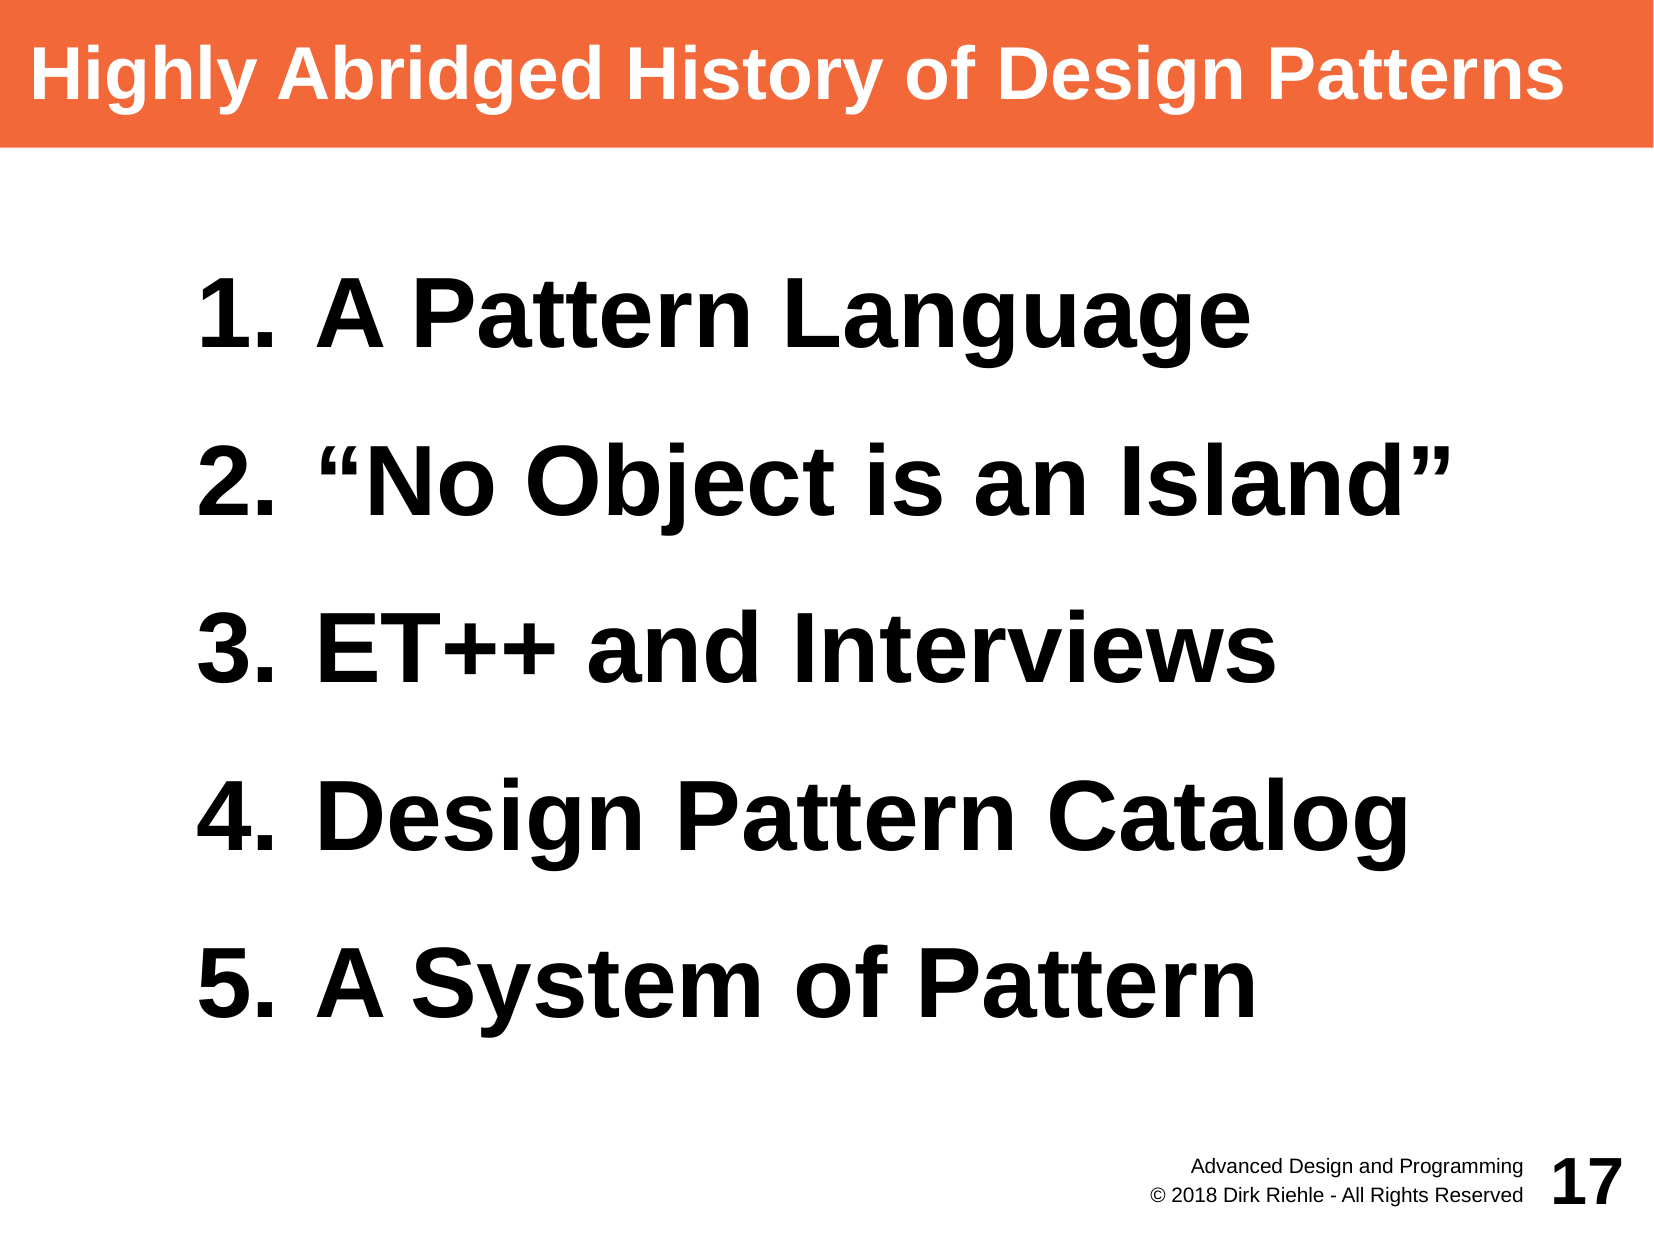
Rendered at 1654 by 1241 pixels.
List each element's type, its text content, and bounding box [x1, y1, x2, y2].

subtitle A Pattern Language “No Object is an Island” ET++ and Interviews Design Pattern Catalog A System of Pattern [29, 177, 1625, 1063]
title Highly Abridged History of Design Patterns [0, 0, 1654, 148]
